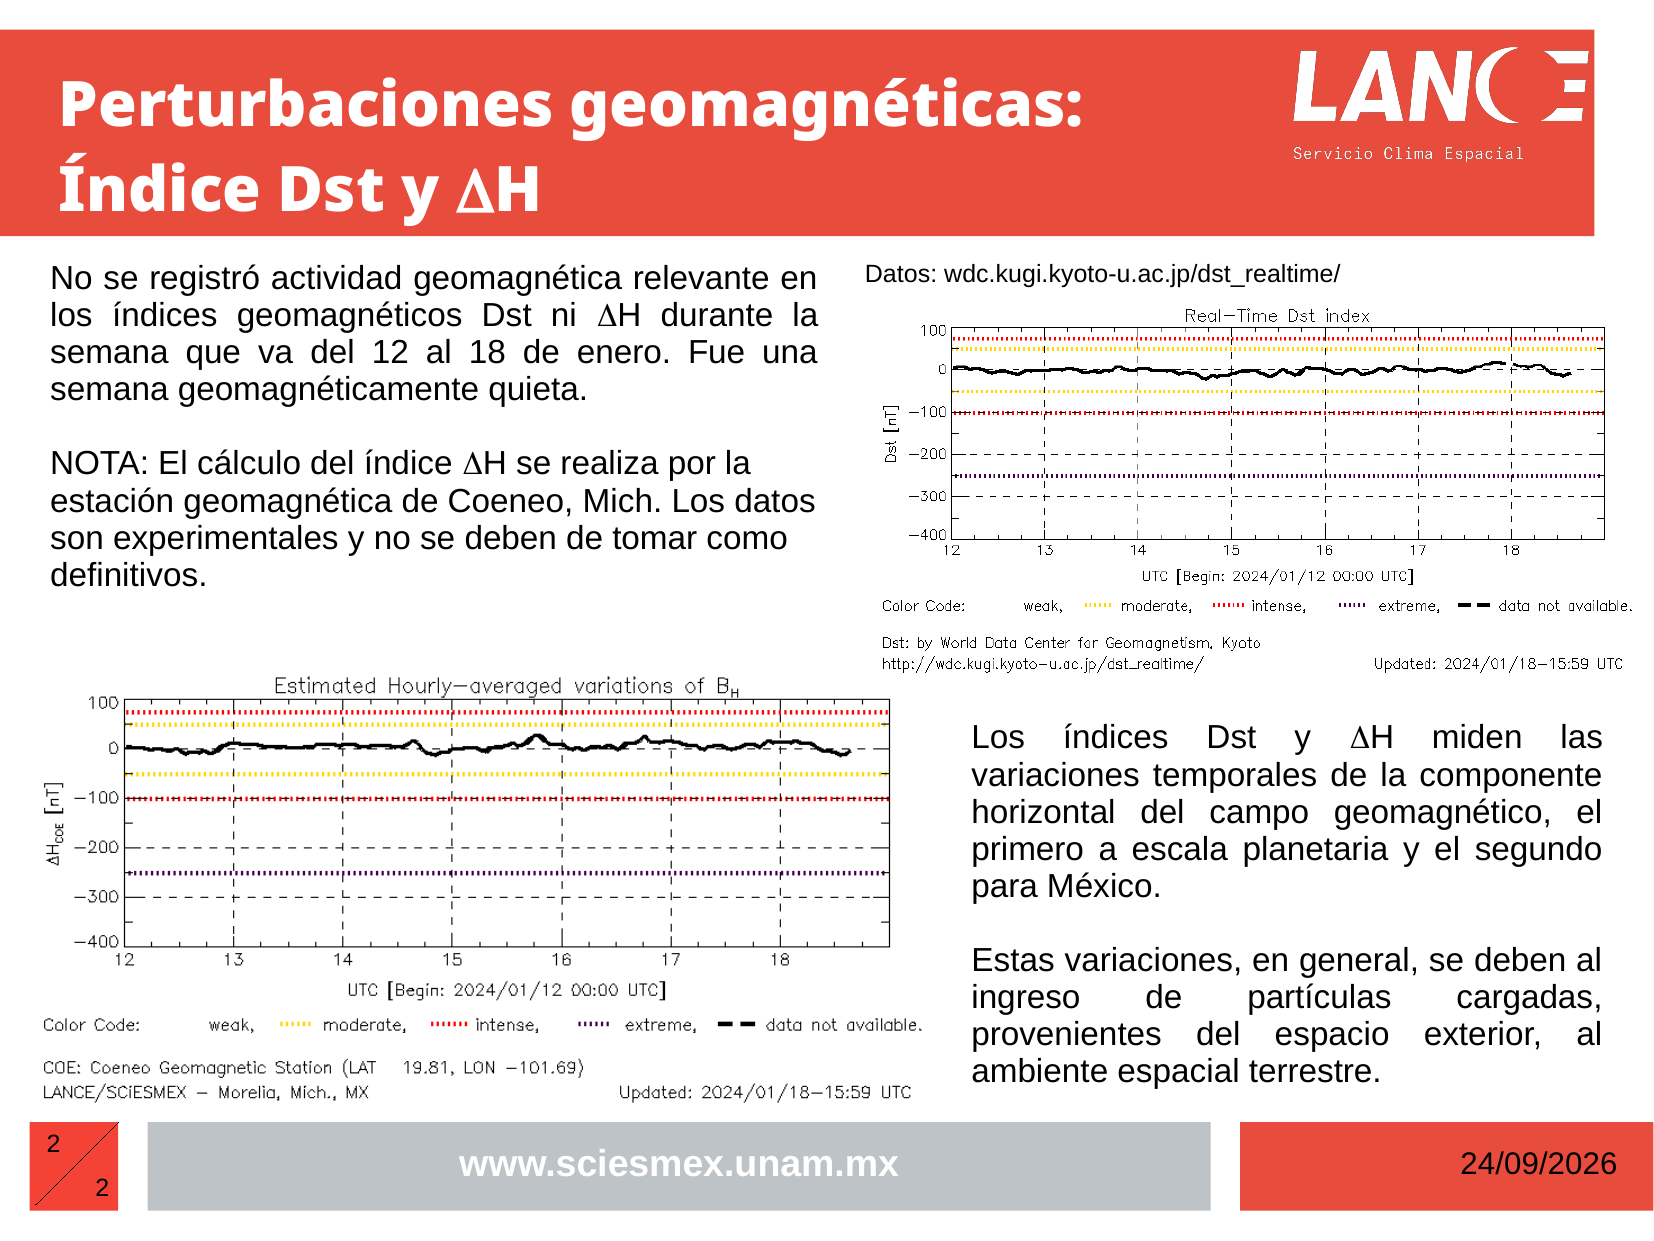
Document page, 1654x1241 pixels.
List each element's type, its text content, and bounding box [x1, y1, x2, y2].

text_box Los índices Dst y DH miden las variaciones temporales de la componente horizontal del campo geomagnético, el primero a escala planetaria y el segundo para México. Estas variaciones, en general, se deben al ingreso de partículas cargadas, provenientes del espacio exterior, al ambiente espacial terrestre. [956, 711, 1619, 1097]
text_box 2 [35, 1151, 125, 1209]
picture [1293, 47, 1589, 162]
title Perturbaciones geomagnéticas: Índice Dst y DH [59, 59, 1312, 207]
text_box 18/01/2024 [1424, 1122, 1654, 1205]
text_box <número> [31, 1122, 176, 1170]
text_box www.sciesmex.unam.mx [153, 1122, 1205, 1205]
picture [34, 289, 1642, 1105]
text_box Datos: wdc.kugi.kyoto-u.ac.jp/dst_realtime/ [850, 252, 1371, 296]
text_box No se registró actividad geomagnética relevante en los índices geomagnéticos Dst ni DH durante la semana que va del 12 al 18 de enero. Fue una semana geomagnéticamente quieta. NOTA: El cálculo del índice DH se realiza por la estación geomagnética de Coeneo, Mich. Los datos son experimentales y no se deben de tomar como definitivos. [35, 252, 851, 713]
